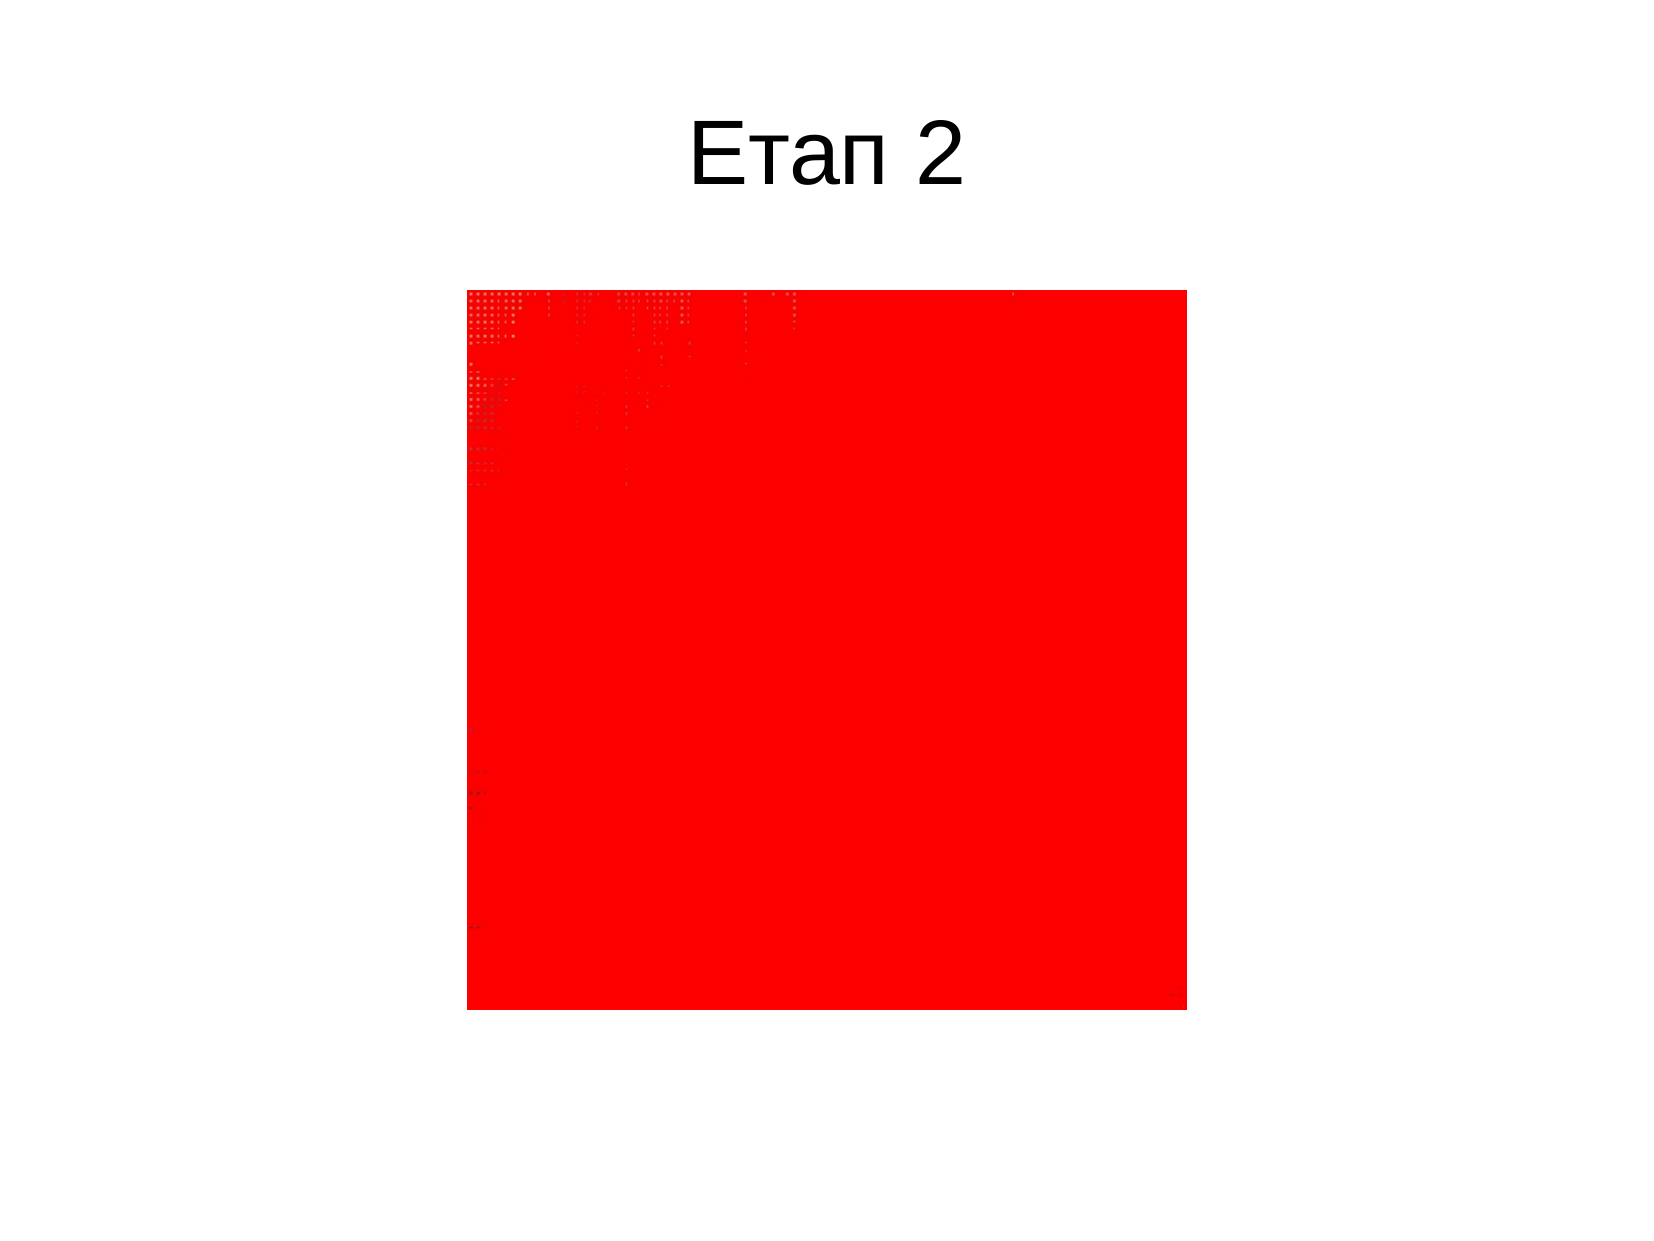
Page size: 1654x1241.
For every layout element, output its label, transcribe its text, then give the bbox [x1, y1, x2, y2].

title Етап 2 [82, 49, 1571, 257]
picture [467, 290, 1187, 1010]
